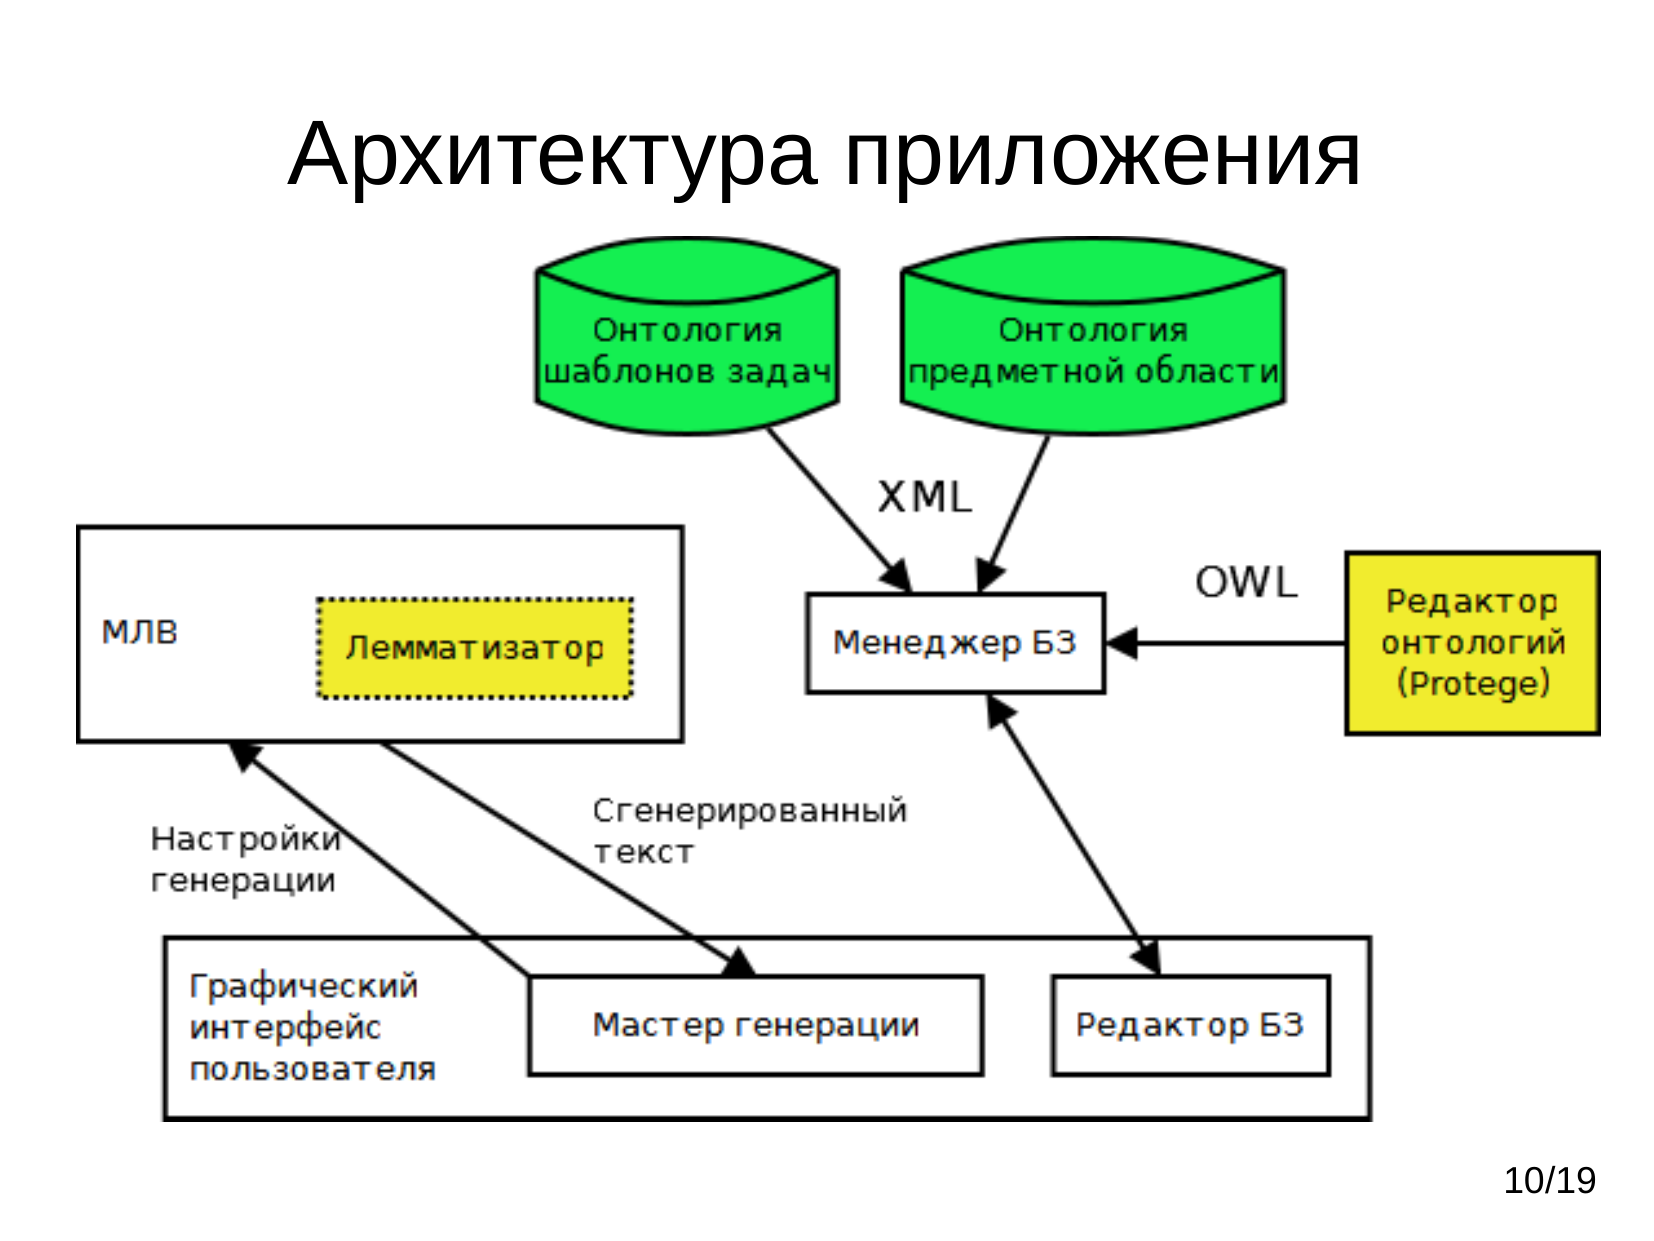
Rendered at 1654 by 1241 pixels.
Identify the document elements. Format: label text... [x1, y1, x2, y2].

title Архитектура приложения [82, 49, 1571, 236]
picture [76, 236, 1601, 1123]
text_box <номер>/19 [1476, 1151, 1625, 1241]
